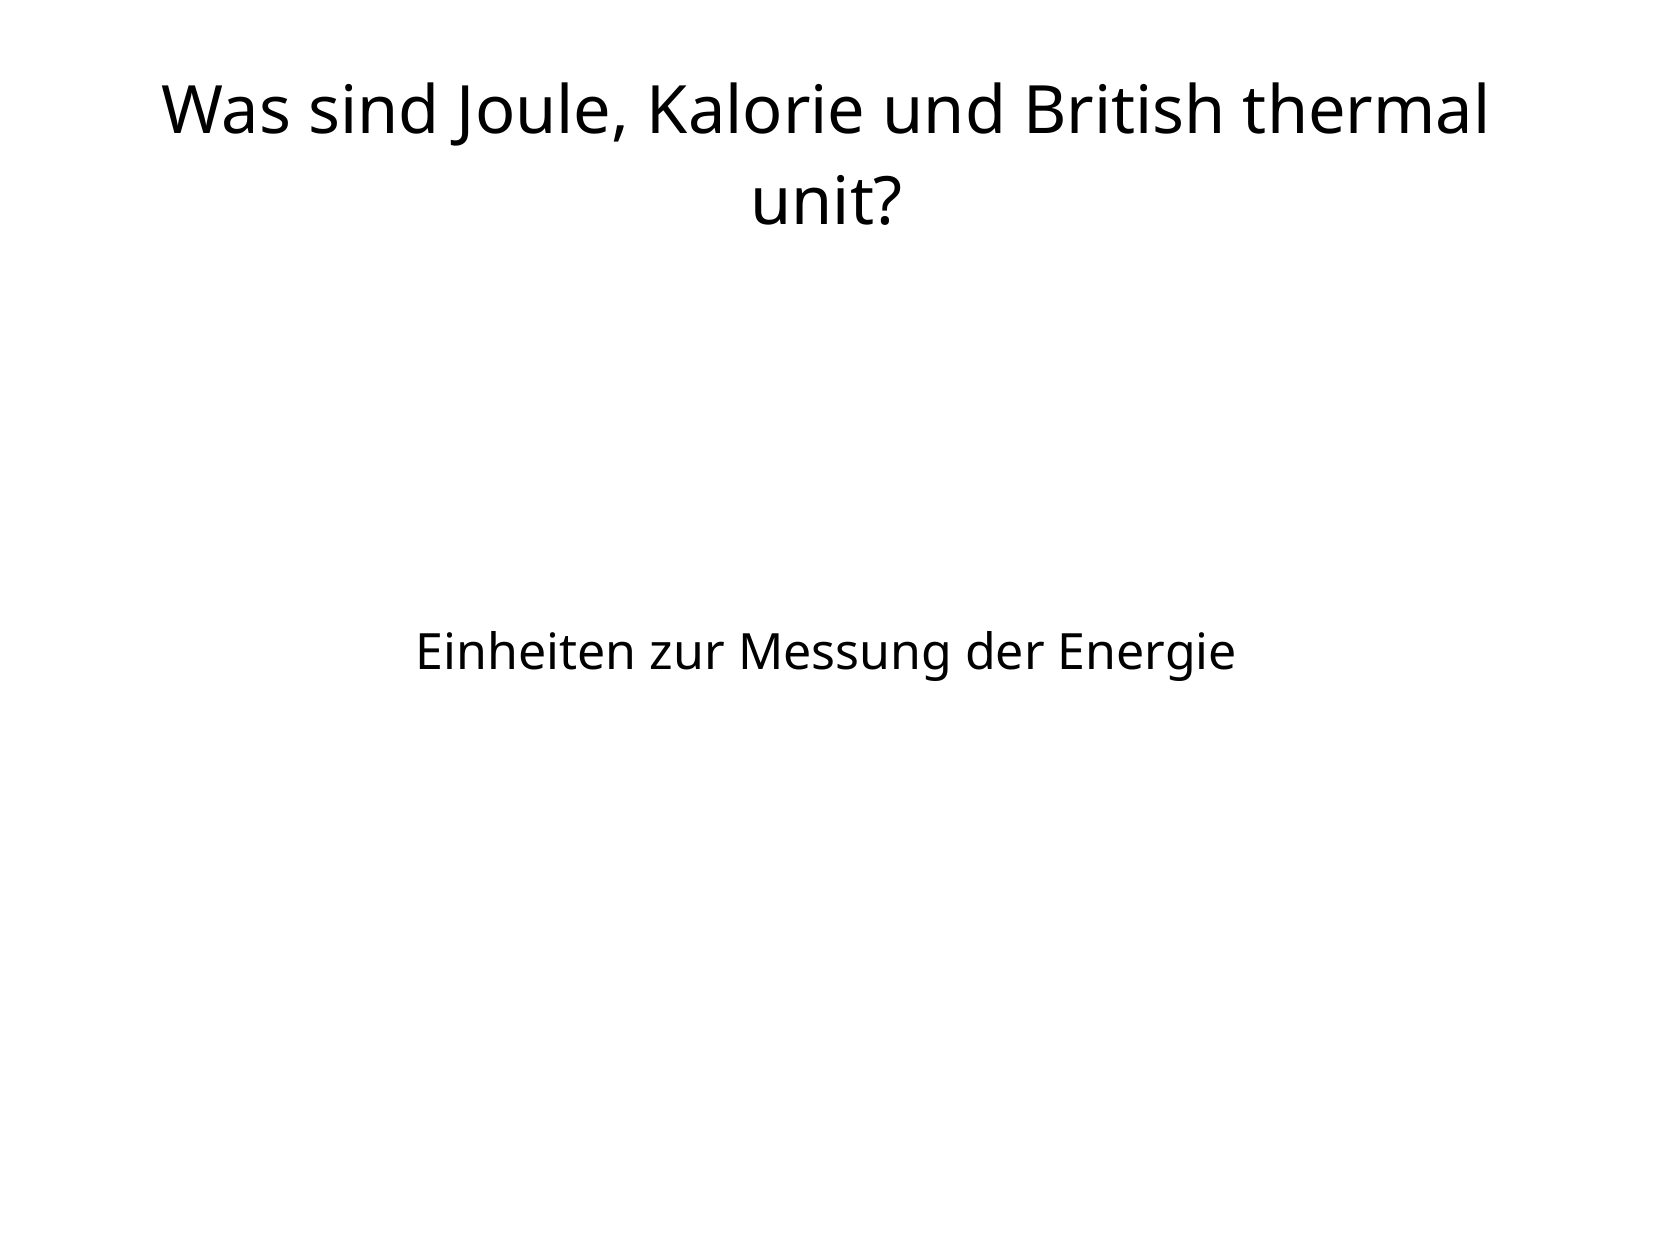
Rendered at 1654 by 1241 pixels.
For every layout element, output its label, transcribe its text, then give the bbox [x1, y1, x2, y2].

title Was sind Joule, Kalorie und British thermal unit? [82, 49, 1571, 257]
subtitle Einheiten zur Messung der Energie [82, 290, 1571, 1010]
